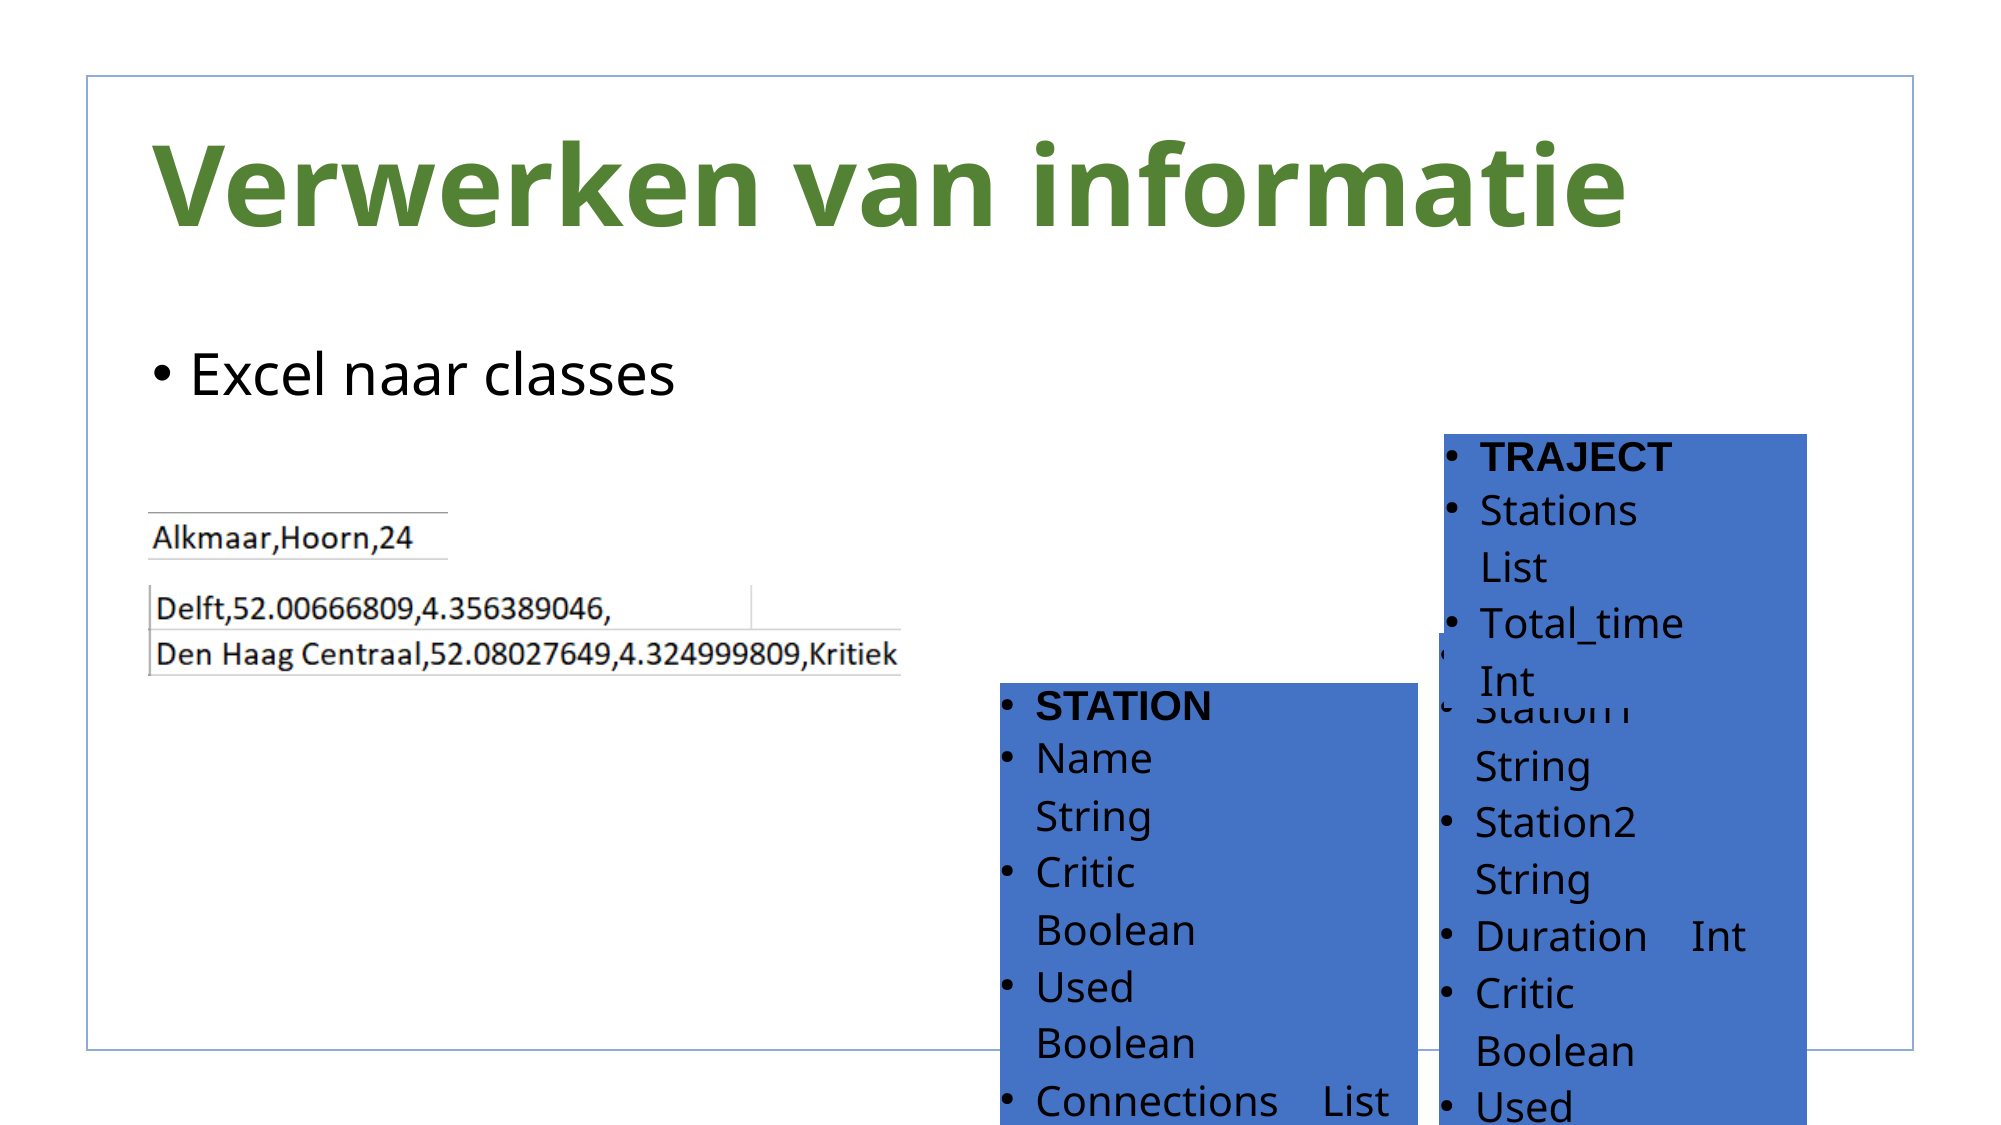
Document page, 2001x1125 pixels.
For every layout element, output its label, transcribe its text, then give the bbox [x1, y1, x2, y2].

title Verwerken van informatie [137, 81, 1863, 300]
table_cell Name String Critic Boolean Used Boolean Connections List [1000, 729, 1418, 1125]
picture [148, 585, 901, 676]
list Excel naar classes [137, 337, 1863, 1052]
table_header CONNECTION [1439, 633, 1444, 679]
table_header STATION [1000, 683, 1418, 729]
table_cell Stations List Total_time Int [1444, 480, 1807, 708]
table_header TRAJECT [1444, 434, 1807, 480]
table_cell Station1 String Station2 String Duration Int Critic Boolean Used Boolean [1439, 679, 1807, 1125]
text_box [87, 76, 1913, 1050]
picture [148, 512, 448, 560]
